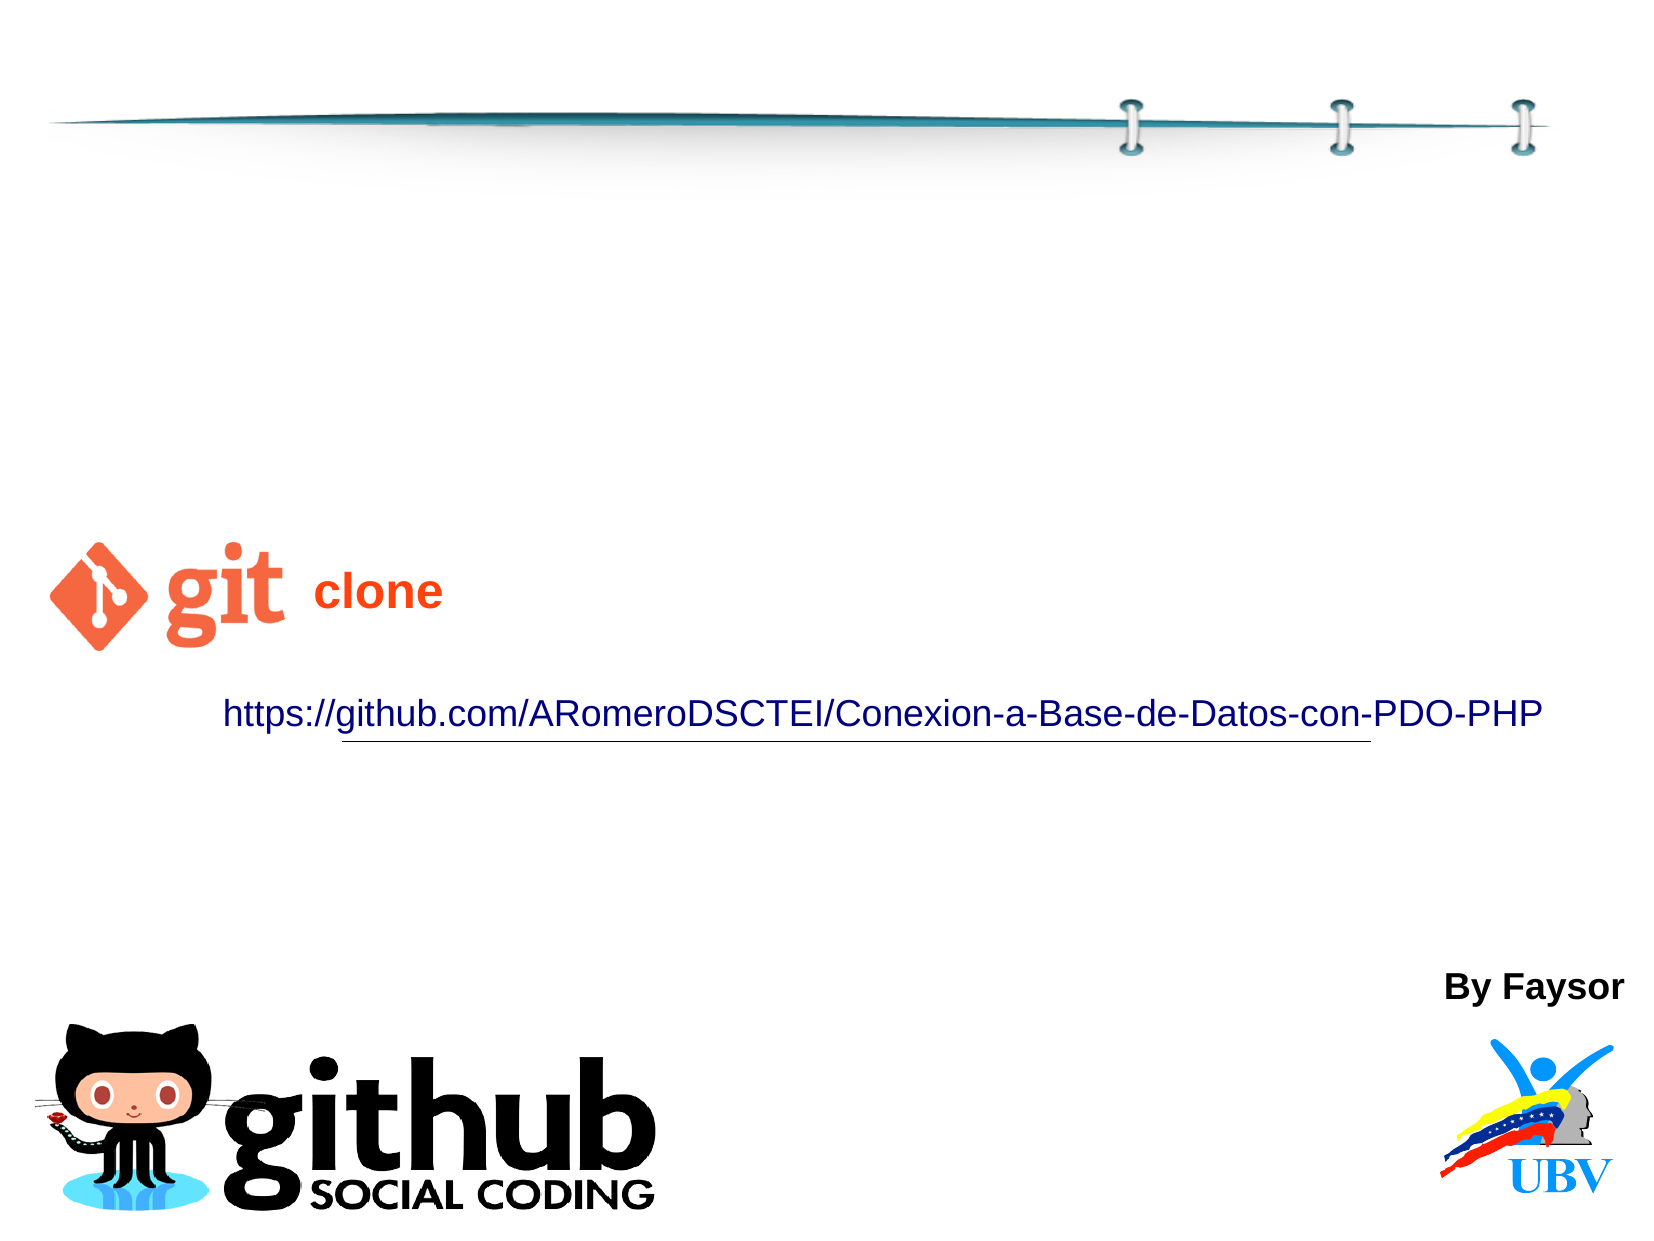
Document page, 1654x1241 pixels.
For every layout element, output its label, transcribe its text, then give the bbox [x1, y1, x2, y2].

picture [1440, 1039, 1619, 1205]
picture [35, 1015, 662, 1217]
text_box By Faysor [1429, 957, 1640, 1016]
text_box clone [298, 555, 476, 685]
picture [35, 484, 299, 709]
text_box https://github.com/ARomeroDSCTEI/Conexion-a-Base-de-Datos-con-PDO-PHP [208, 685, 1560, 742]
picture [47, 47, 1575, 201]
